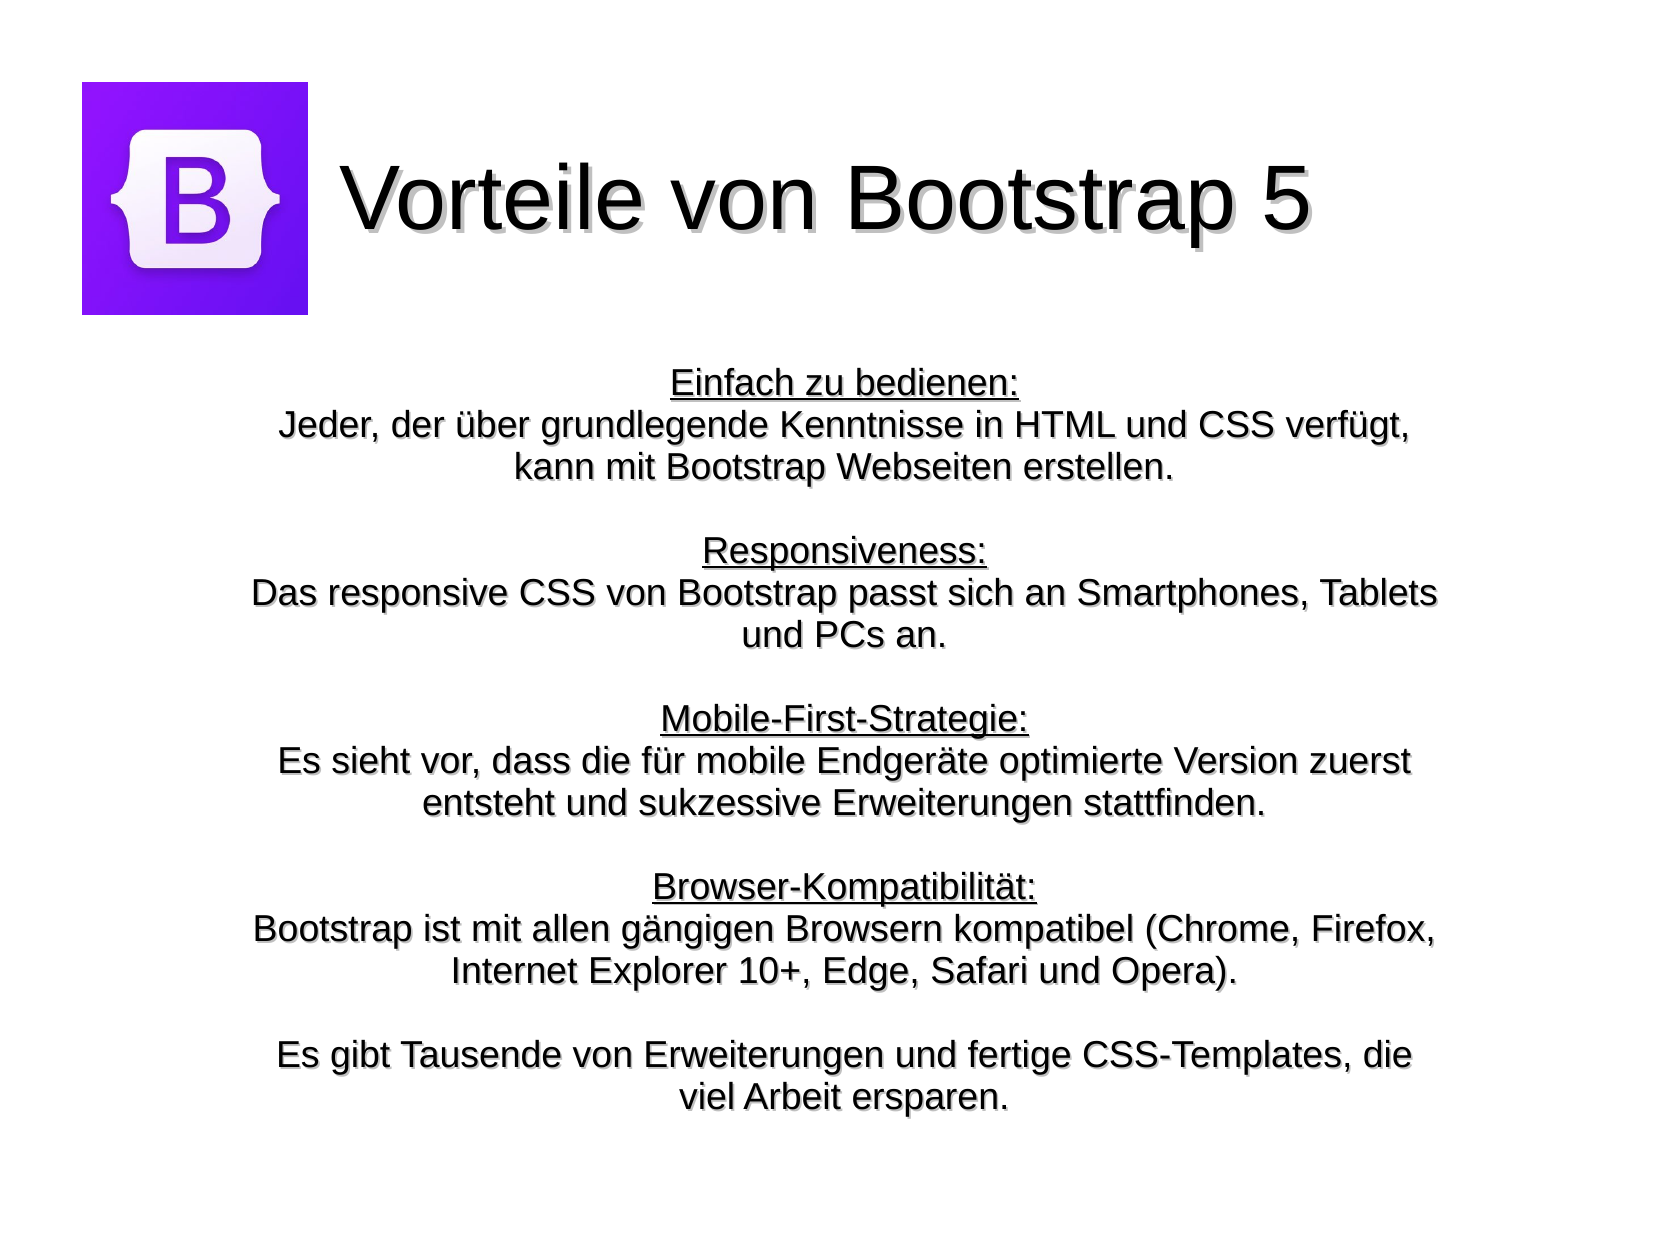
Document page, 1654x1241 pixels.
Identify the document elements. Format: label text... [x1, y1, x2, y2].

picture [82, 82, 308, 316]
title Vorteile von Bootstrap 5 [308, 94, 1347, 302]
subtitle Einfach zu bedienen: Jeder, der über grundlegende Kenntnisse in HTML und CSS verfügt, kann mit Bootstrap Webseiten erstellen. Responsiveness: Das responsive CSS von Bootstrap passt sich an Smartphones, Tablets und PCs an. Mobile-First-Strategie: Es sieht vor, dass die für mobile Endgeräte optimierte Version zuerst entsteht und sukzessive Erweiterungen stattfinden. Browser-Kompatibilität: Bootstrap ist mit allen gängigen Browsern kompatibel (Chrome, Firefox, Internet Explorer 10+, Edge, Safari und Opera). Es gibt Tausende von Erweiterungen und fertige CSS-Templates, die viel Arbeit ersparen. [248, 330, 1441, 1149]
